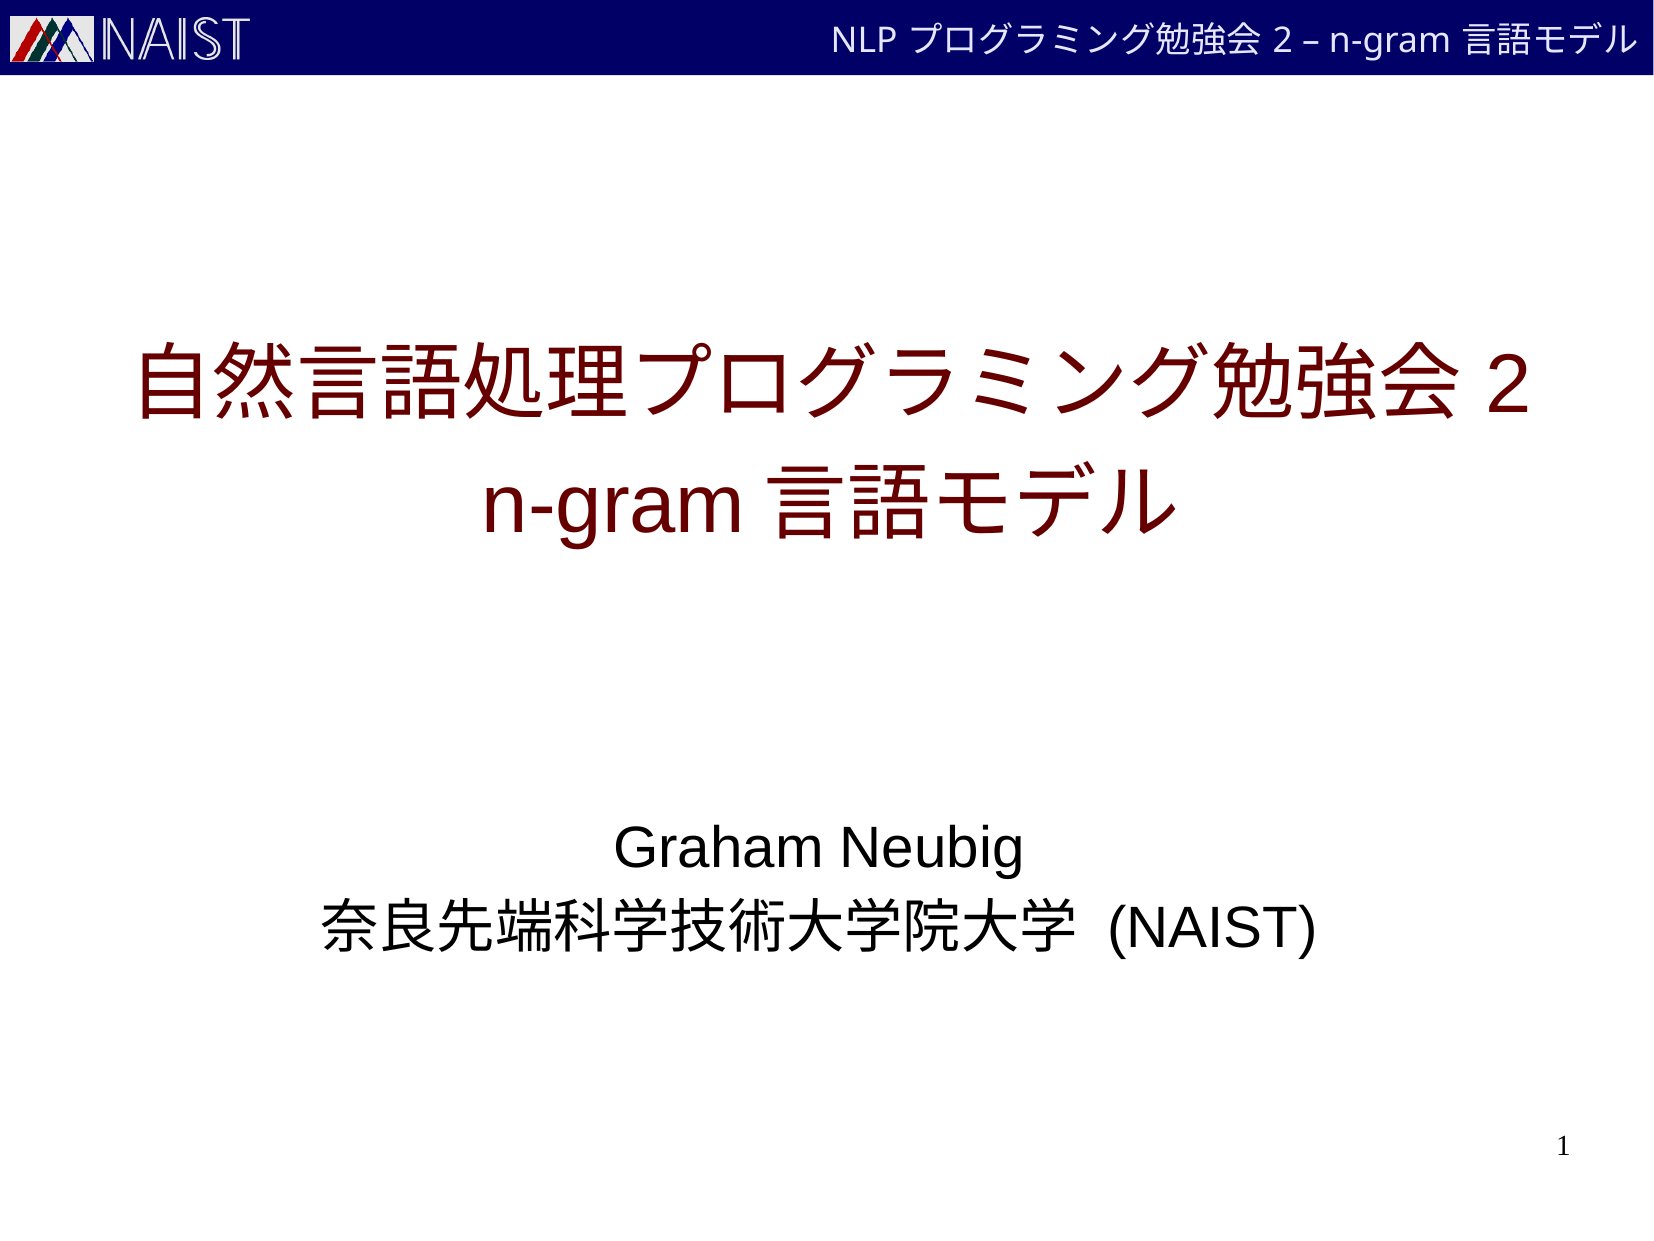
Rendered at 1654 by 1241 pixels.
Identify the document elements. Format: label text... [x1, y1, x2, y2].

title 自然言語処理プログラミング勉強会2 n-gram言語モデル [86, 339, 1576, 533]
subtitle Graham Neubig 奈良先端科学技術大学院大学 (NAIST) [75, 780, 1564, 999]
picture [10, 16, 94, 62]
picture [102, 17, 251, 60]
